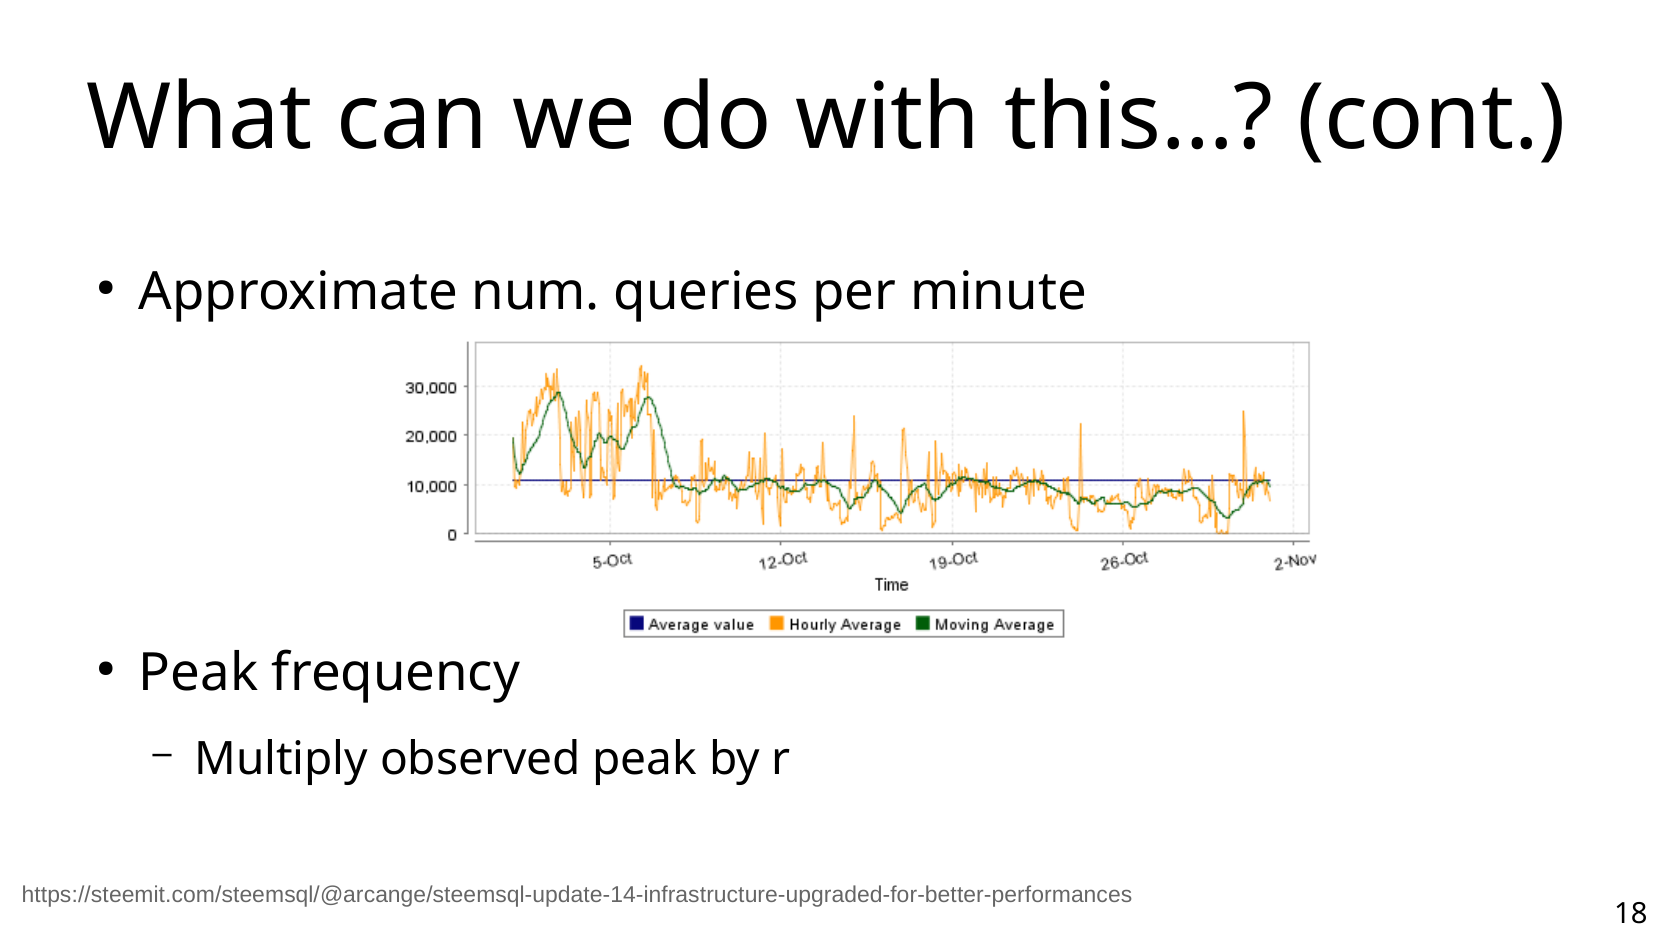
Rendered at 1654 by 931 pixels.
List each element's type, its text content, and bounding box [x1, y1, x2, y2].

list Approximate num. queries per minute Peak frequency Multiply observed peak by r [82, 253, 1571, 793]
picture [400, 332, 1332, 644]
text_box https://steemit.com/steemsql/@arcange/steemsql-update-14-infrastructure-upgraded-for-better-performances [6, 874, 1615, 918]
title What can we do with this…? (cont.) [82, 1, 1571, 226]
